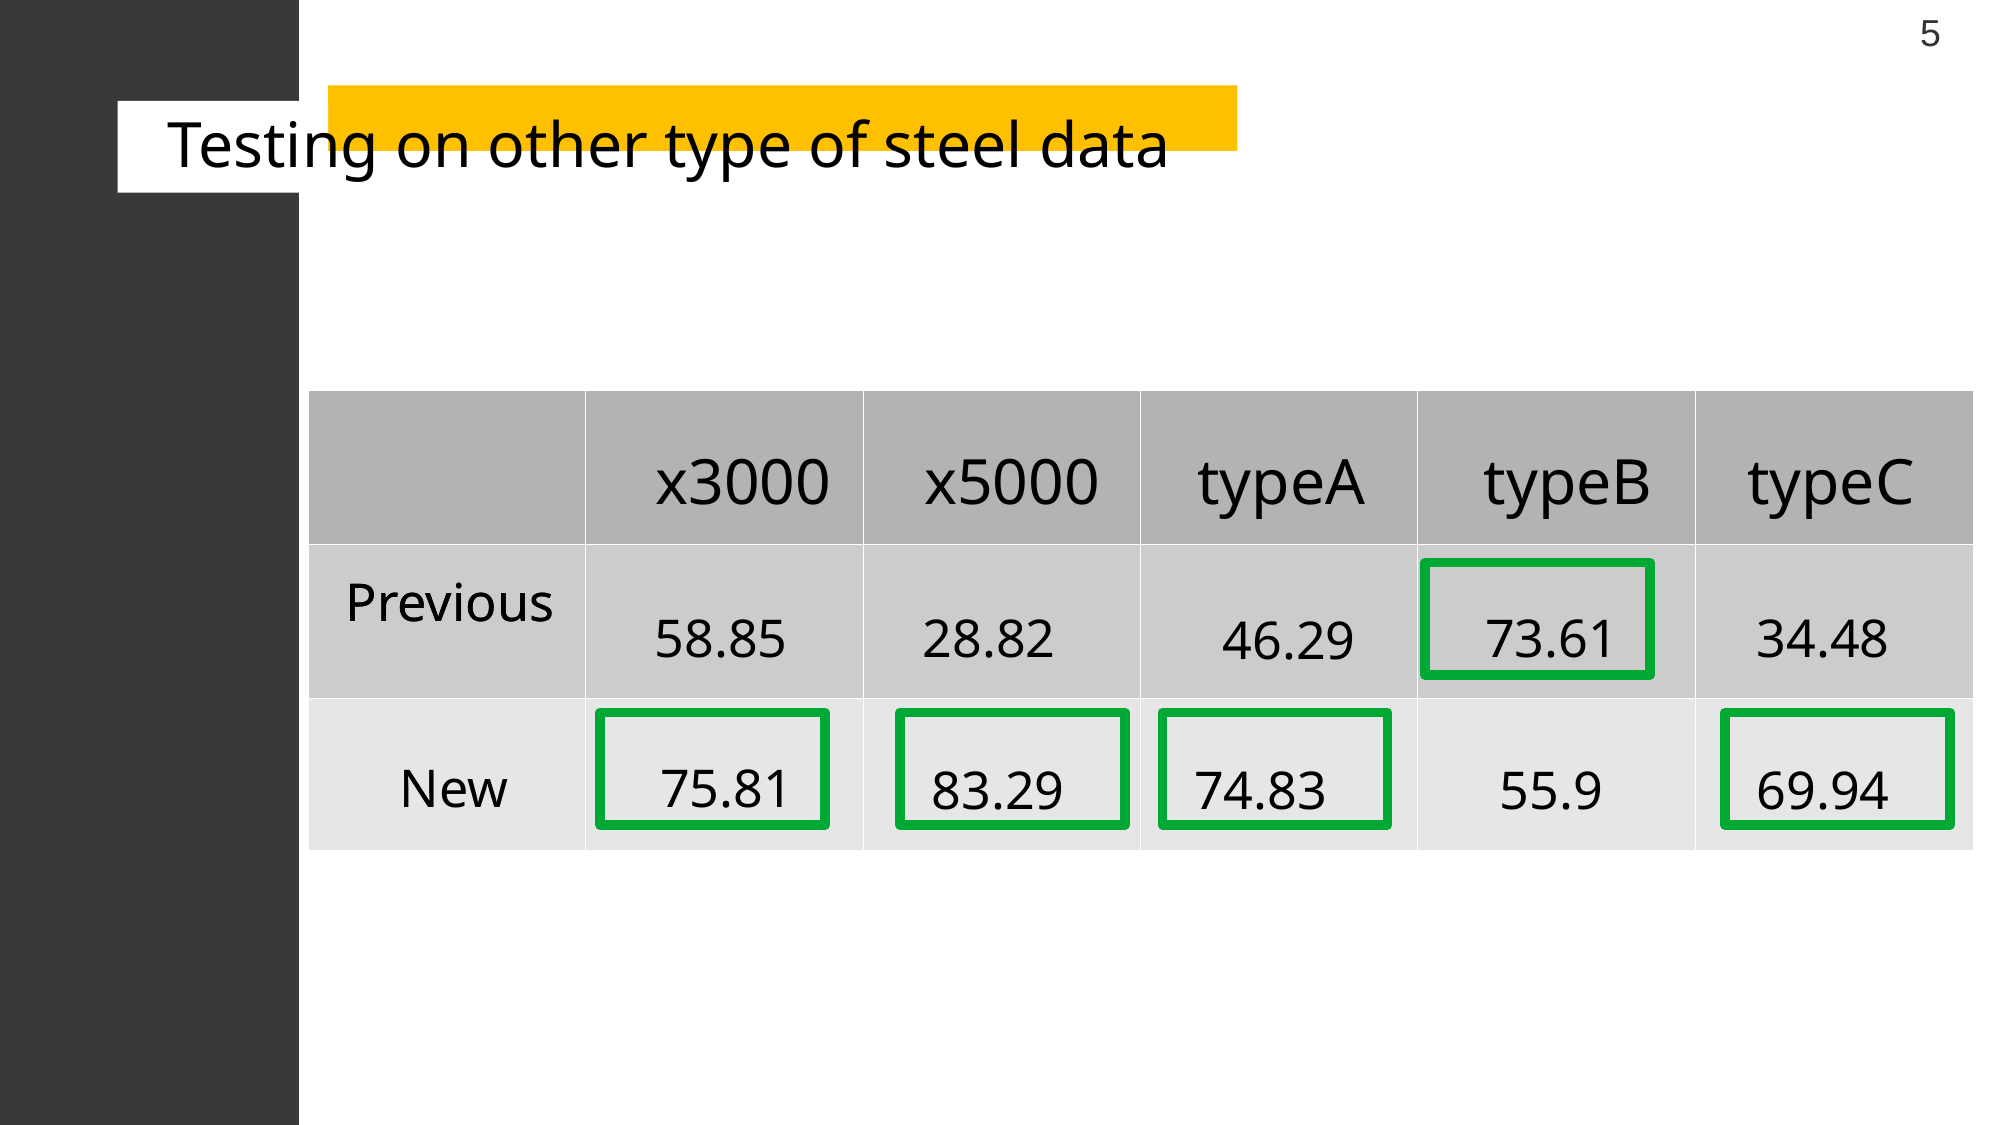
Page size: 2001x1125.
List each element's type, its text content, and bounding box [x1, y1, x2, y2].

text_box Previous [330, 562, 570, 640]
text_box New [385, 747, 524, 825]
text_box Testing on other type of steel data [152, 97, 1187, 188]
text_box 69.94 [1742, 749, 1905, 820]
table_cell [309, 699, 585, 850]
text_box [117, 100, 329, 193]
table_cell [1418, 545, 1695, 698]
text_box typeA [1182, 435, 1381, 526]
text_box 73.61 [1470, 597, 1633, 670]
text_box x5000 [909, 435, 1116, 526]
table_cell [1141, 545, 1417, 698]
table_cell [864, 699, 1140, 850]
table_header [586, 391, 863, 544]
text_box 34.48 [1742, 597, 1905, 675]
table_cell [1696, 699, 1973, 850]
text_box 28.82 [907, 597, 1071, 675]
text_box <number> [1905, 4, 2000, 76]
text_box 75.81 [645, 747, 808, 820]
text_box 83.29 [917, 749, 1080, 820]
text_box typeB [1469, 435, 1668, 526]
table_cell [309, 545, 585, 698]
table_header [309, 391, 585, 544]
table_header [1696, 391, 1973, 544]
table_cell [864, 545, 1140, 698]
table_cell [1141, 699, 1417, 850]
text_box 74.83 [1179, 749, 1343, 820]
table_header [864, 391, 1140, 544]
picture [0, 0, 299, 1125]
text_box typeC [1732, 435, 1930, 526]
text_box 55.9 [1485, 749, 1618, 828]
text_box 46.29 [1207, 599, 1371, 678]
text_box 58.85 [640, 597, 803, 675]
table_header [1418, 391, 1695, 544]
table_cell [586, 545, 863, 698]
table_cell [1696, 545, 1973, 698]
text_box x3000 [640, 435, 847, 526]
table_cell [586, 699, 863, 850]
table_cell [1418, 699, 1695, 850]
text_box [328, 85, 1238, 151]
table_header [1141, 391, 1417, 544]
